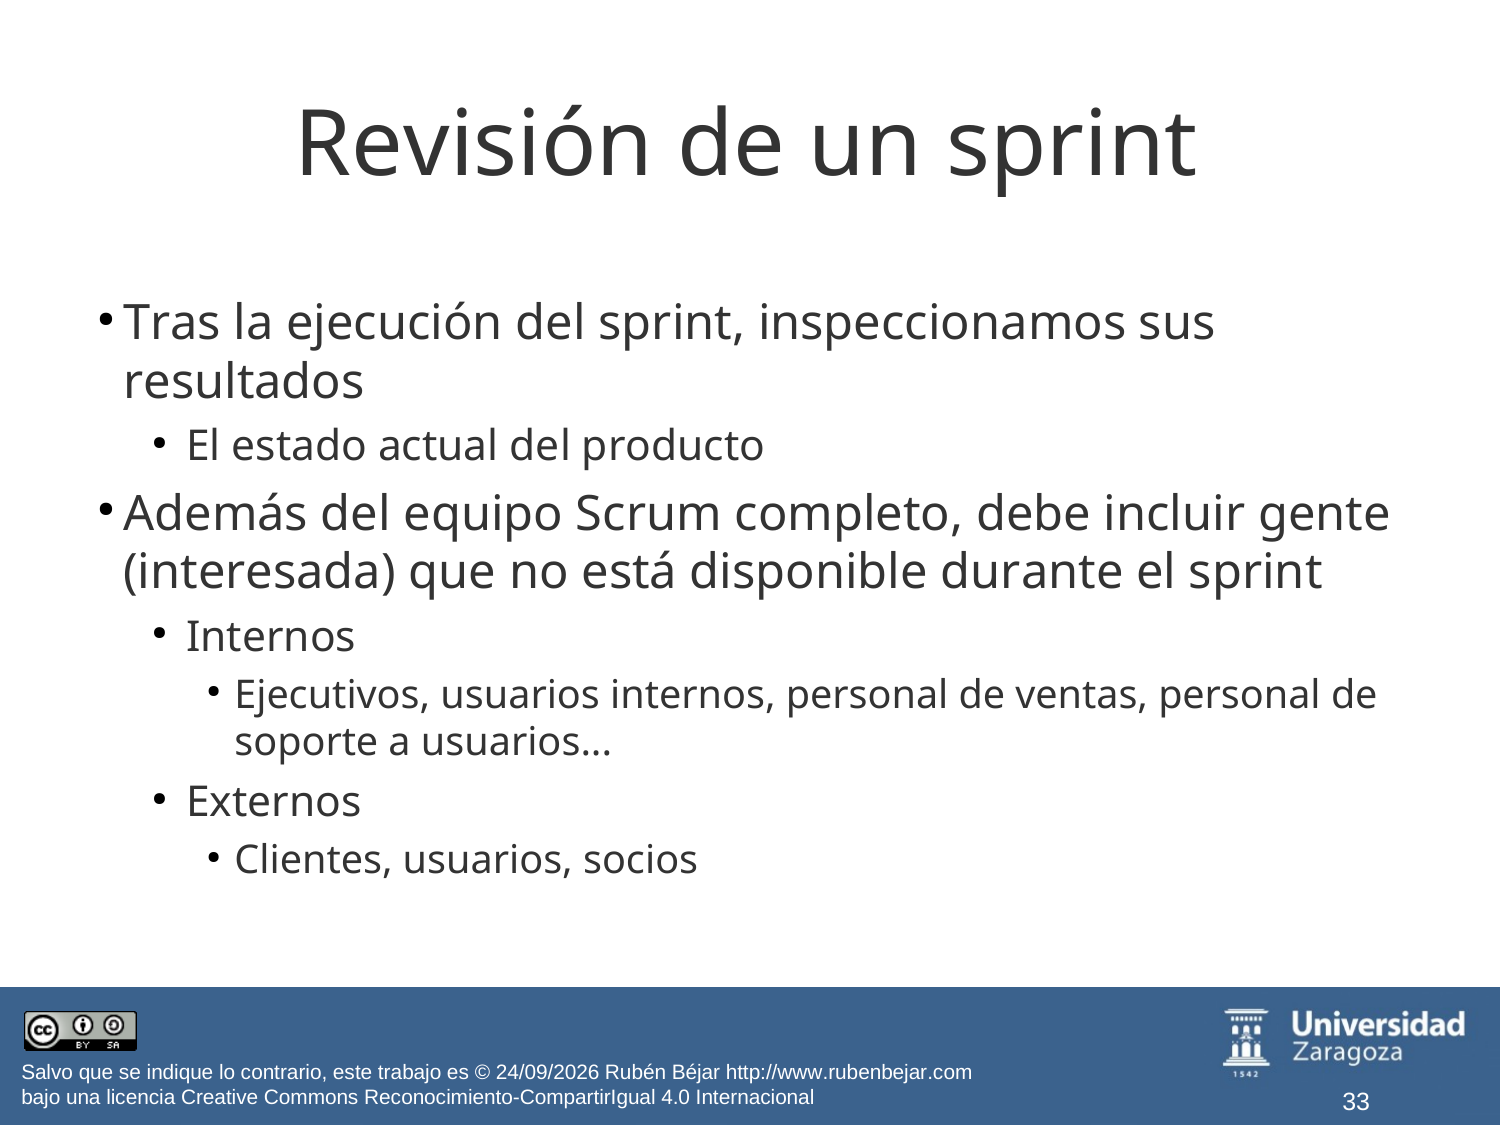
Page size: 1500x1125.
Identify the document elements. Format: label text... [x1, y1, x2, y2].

list Tras la ejecución del sprint, inspeccionamos sus resultados El estado actual del producto Además del equipo Scrum completo, debe incluir gente (interesada) que no está disponible durante el sprint Internos Ejecutivos, usuarios internos, personal de ventas, personal de soporte a usuarios... Externos Clientes, usuarios, socios [82, 283, 1418, 957]
picture [0, 987, 1500, 1125]
title Revisión de un sprint [74, 21, 1420, 257]
